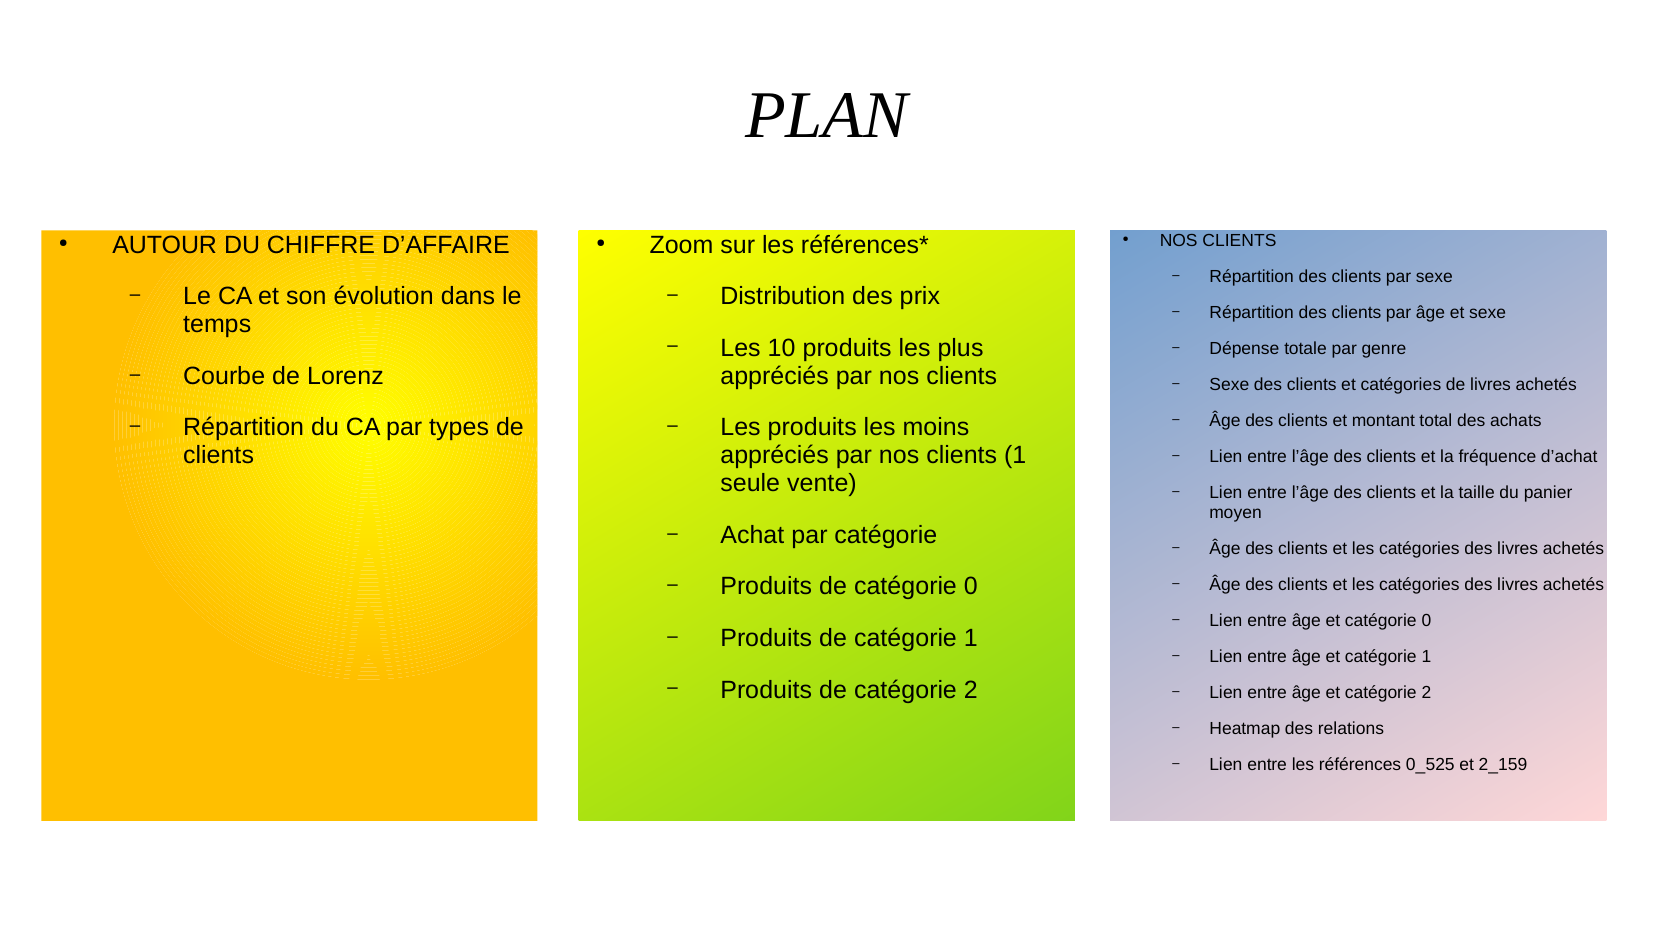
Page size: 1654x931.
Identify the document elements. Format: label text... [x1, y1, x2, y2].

list AUTOUR DU CHIFFRE D’AFFAIRE Le CA et son évolution dans le temps Courbe de Lorenz Répartition du CA par types de clients [41, 230, 538, 821]
list Zoom sur les références* Distribution des prix Les 10 produits les plus appréciés par nos clients Les produits les moins appréciés par nos clients (1 seule vente) Achat par catégorie Produits de catégorie 0 Produits de catégorie 1 Produits de catégorie 2 [578, 230, 1075, 821]
list NOS CLIENTS Répartition des clients par sexe Répartition des clients par âge et sexe Dépense totale par genre Sexe des clients et catégories de livres achetés Âge des clients et montant total des achats Lien entre l’âge des clients et la fréquence d’achat Lien entre l’âge des clients et la taille du panier moyen Âge des clients et les catégories des livres achetés Âge des clients et les catégories des livres achetés Lien entre âge et catégorie 0 Lien entre âge et catégorie 1 Lien entre âge et catégorie 2 Heatmap des relations Lien entre les références 0_525 et 2_159 [1110, 230, 1607, 821]
title PLAN [82, 37, 1571, 193]
